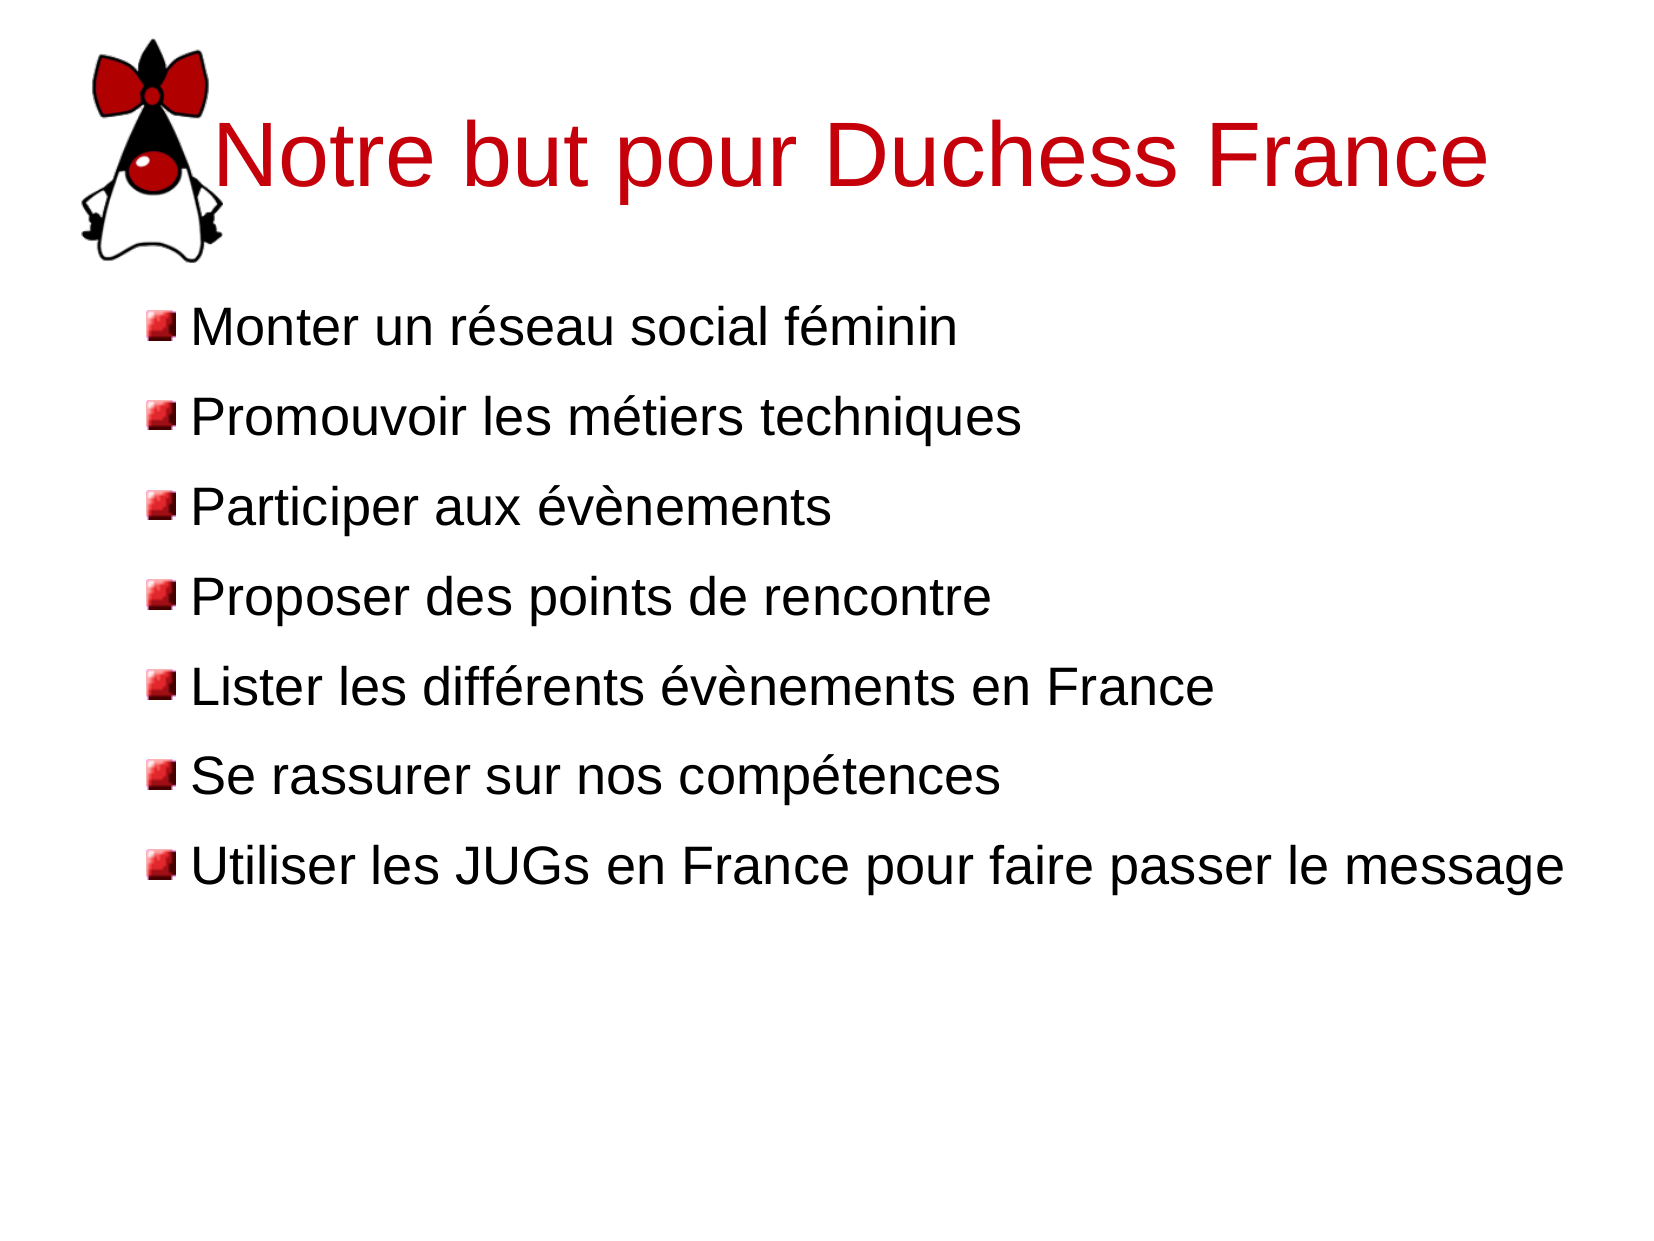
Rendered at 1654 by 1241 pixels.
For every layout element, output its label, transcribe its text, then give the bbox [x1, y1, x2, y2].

picture [37, 37, 263, 263]
list Monter un réseau social féminin Promouvoir les métiers techniques Participer aux évènements Proposer des points de rencontre Lister les différents évènements en France Se rassurer sur nos compétences Utiliser les JUGs en France pour faire passer le message [86, 293, 1575, 1163]
title Notre but pour Duchess France [82, 49, 1571, 257]
